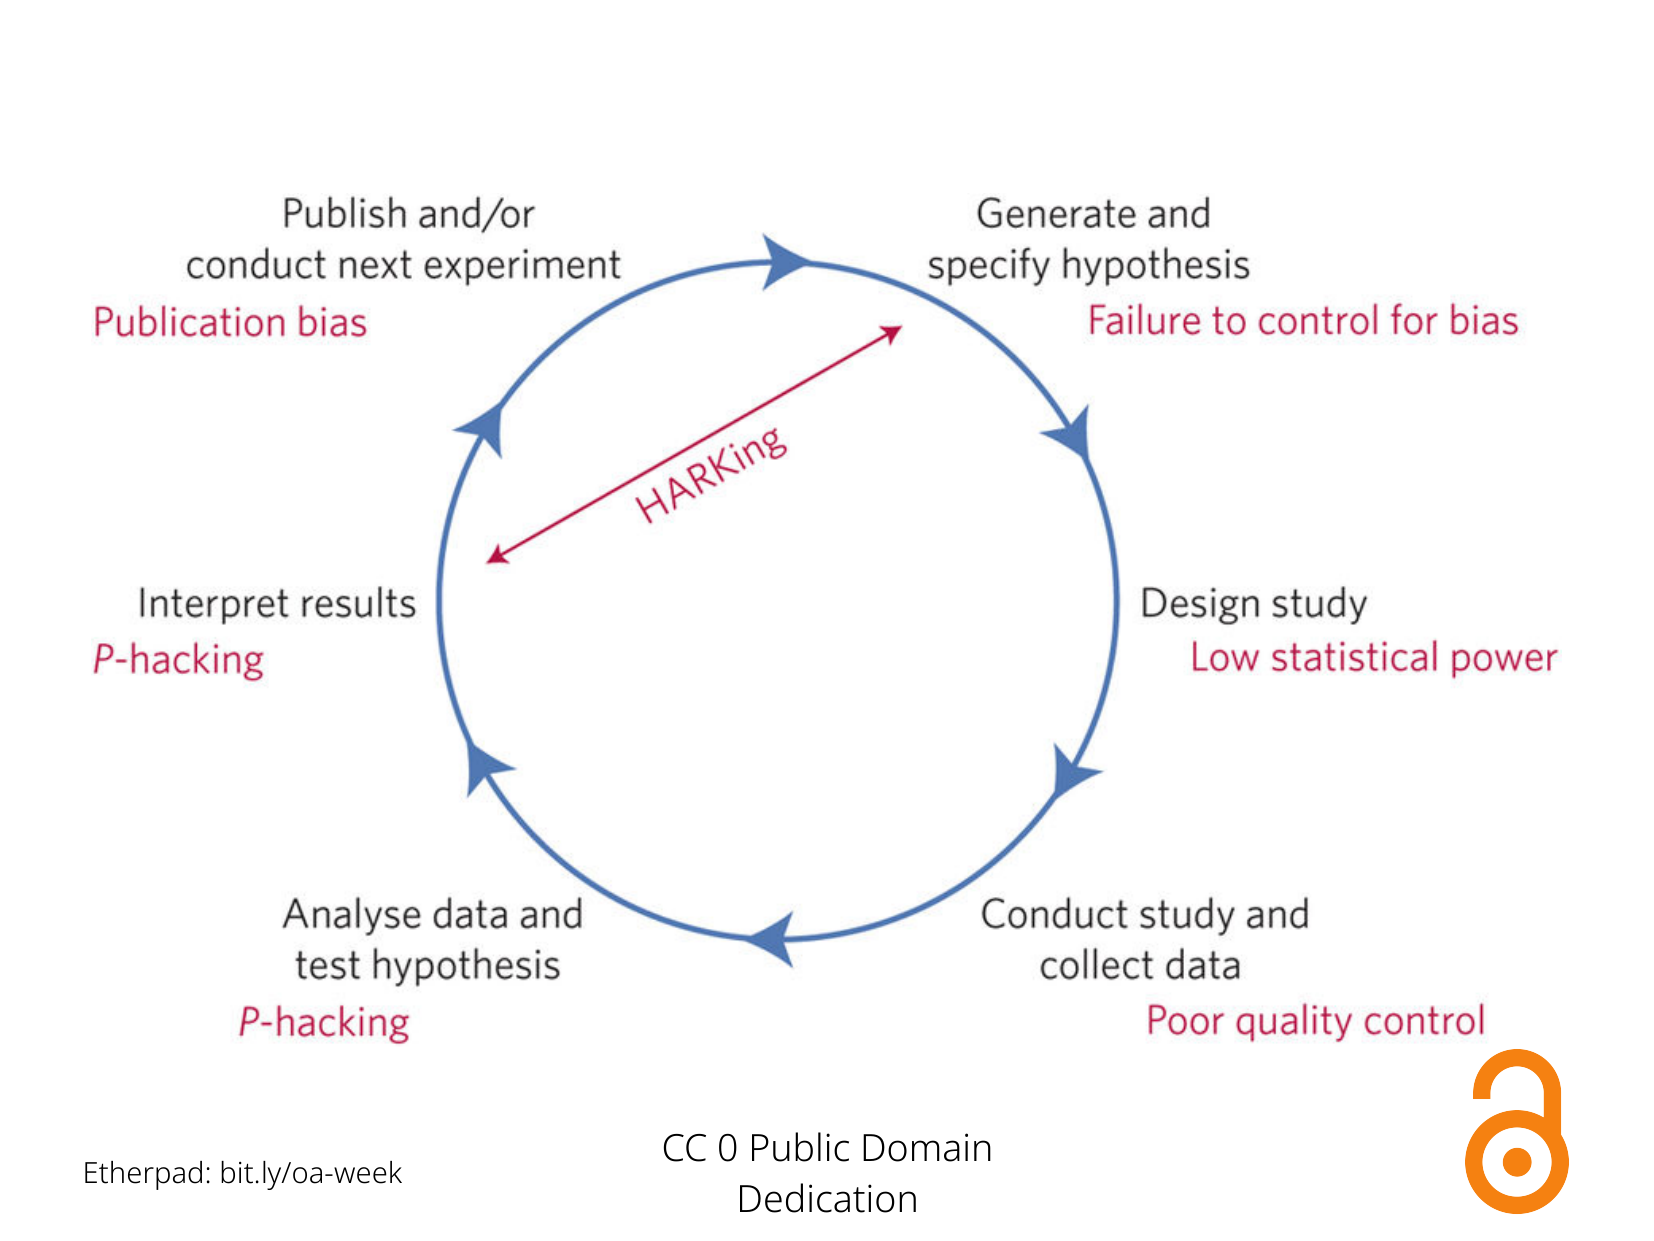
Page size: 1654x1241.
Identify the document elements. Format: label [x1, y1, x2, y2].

picture [91, 193, 1571, 1216]
